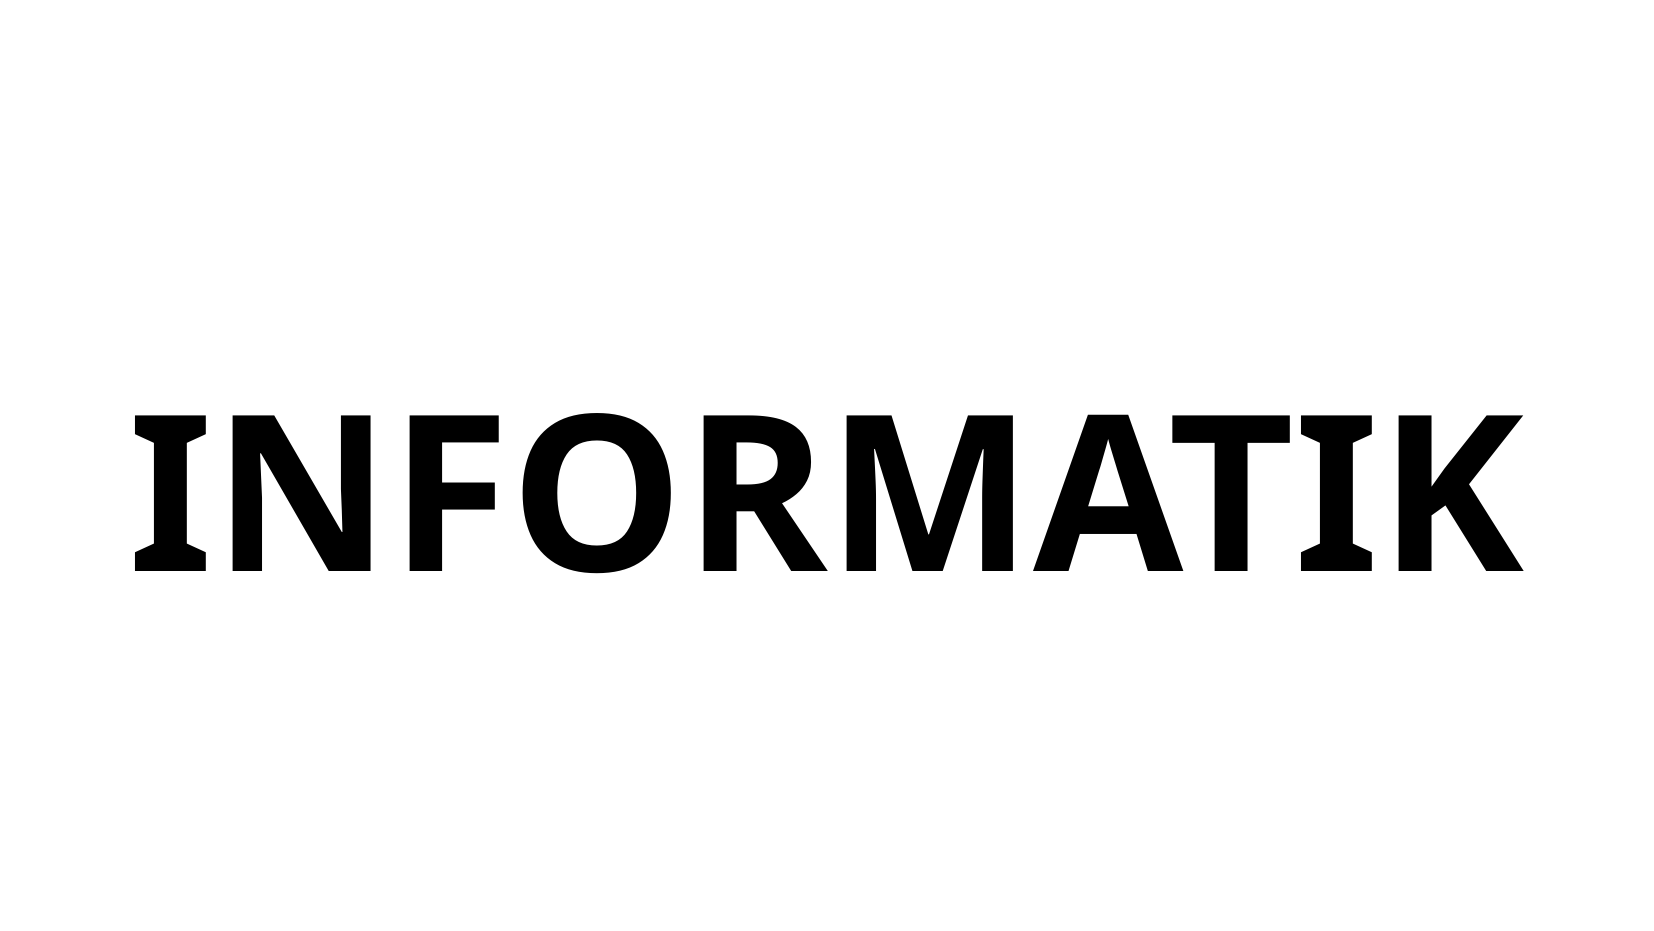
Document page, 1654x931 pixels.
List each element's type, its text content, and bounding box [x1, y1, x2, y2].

subtitle INFORMATIK [82, 217, 1571, 758]
